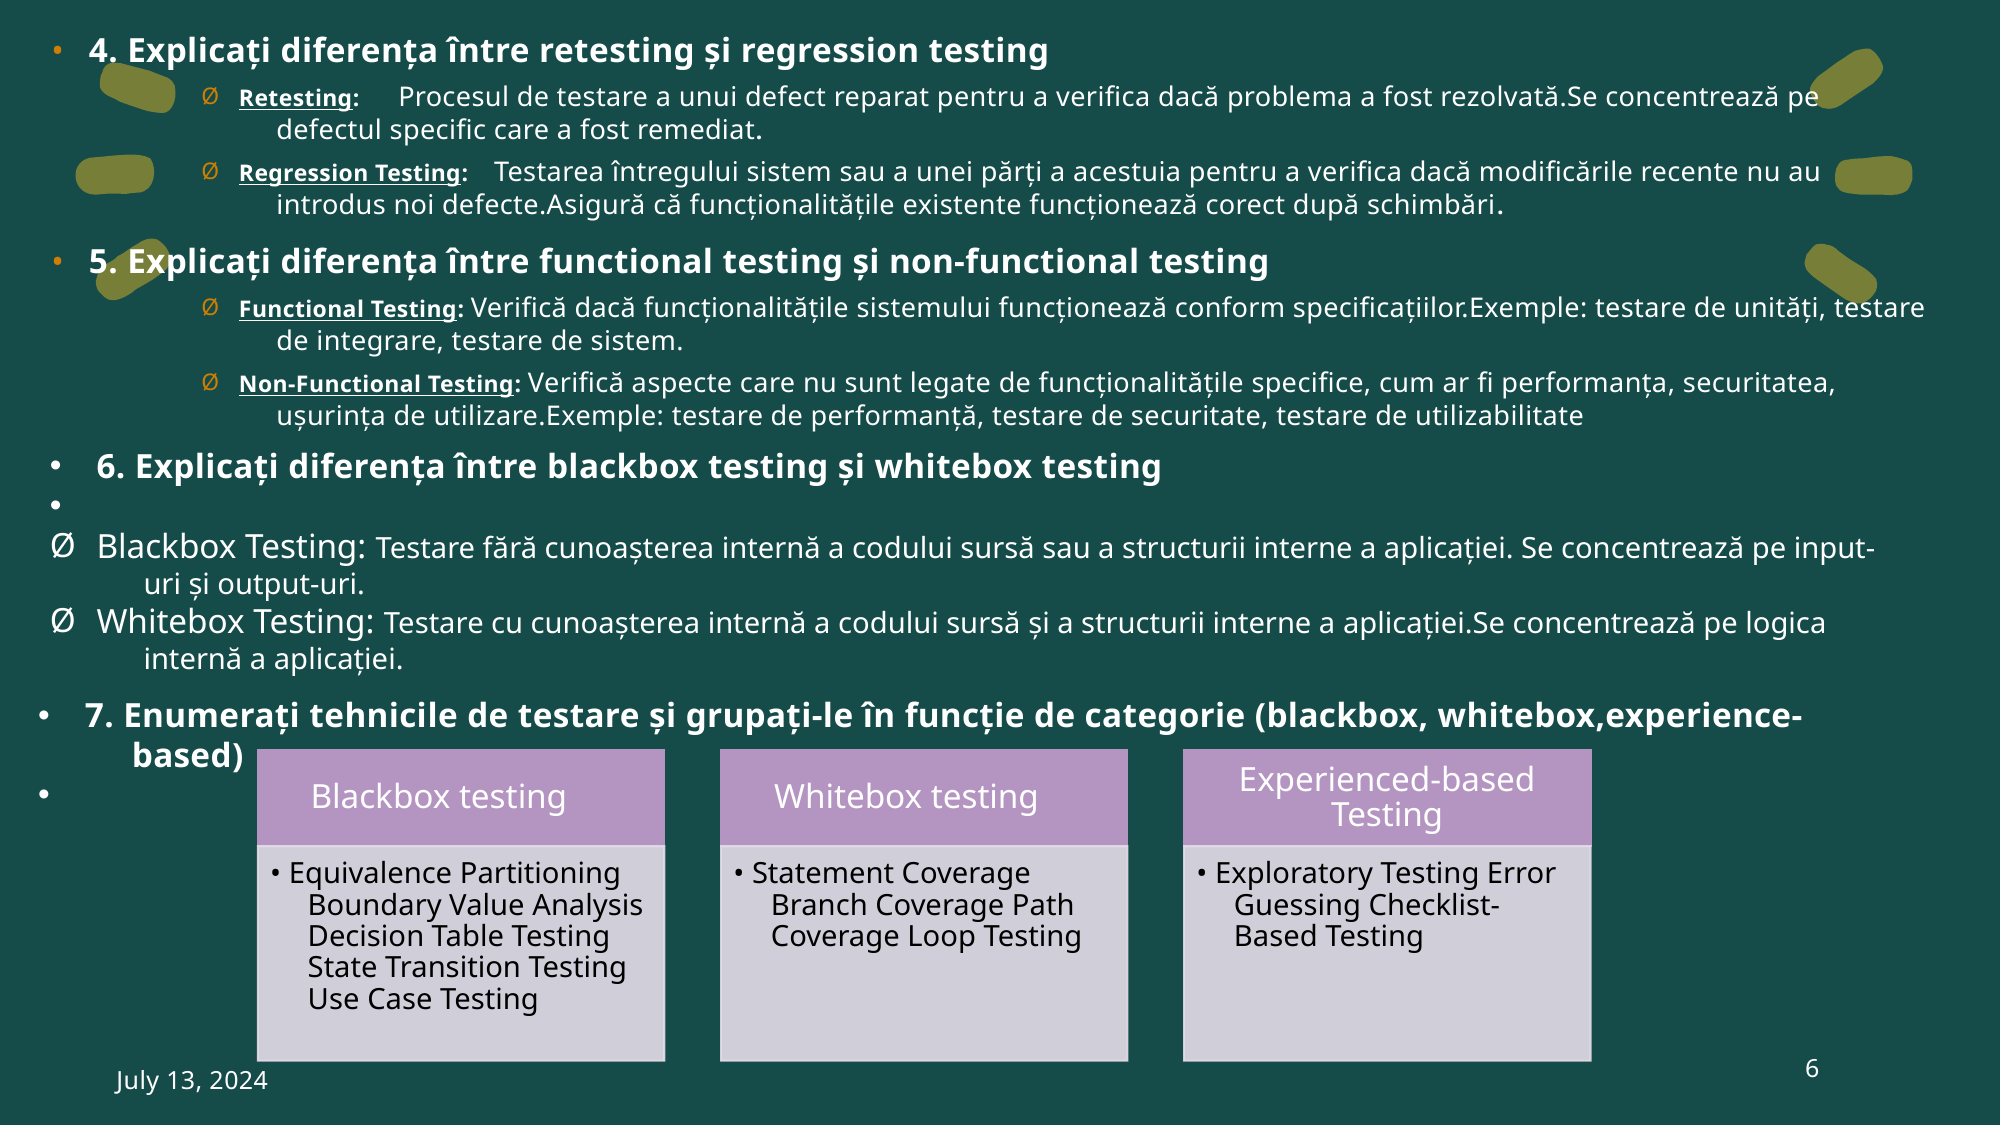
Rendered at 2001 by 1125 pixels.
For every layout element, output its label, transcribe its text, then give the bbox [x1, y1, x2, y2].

text_box 7. Enumerați tehnicile de testare și grupați-le în funcție de categorie (blackbox, whitebox,experience-based) [23, 687, 1905, 784]
text_box Blackbox testing [257, 749, 664, 846]
text_box 6. Explicați diferența între blackbox testing și whitebox testing Blackbox Testing: Testare fără cunoașterea internă a codului sursă sau a structurii interne a aplicației. Se concentrează pe input-uri și output-uri. Whitebox Testing: Testare cu cunoașterea internă a codului sursă și a structurii interne a aplicației.Se concentrează pe logica internă a aplicației. [34, 437, 1917, 691]
list 4. Explicați diferența între retesting și regression testing Retesting: Procesul de testare a unui defect reparat pentru a verifica dacă problema a fost rezolvată.Se concentrează pe defectul specific care a fost remediat. Regression Testing: Testarea întregului sistem sau a unei părți a acestuia pentru a verifica dacă modificările recente nu au introdus noi defecte.Asigură că funcționalitățile existente funcționează corect după schimbări. 5. Explicați diferența între functional testing și non-functional testing Functional Testing: Verifică dacă funcționalitățile sistemului funcționează conform specificațiilor.Exemple: testare de unități, testare de integrare, testare de sistem. Non-Functional Testing: Verifică aspecte care nu sunt legate de funcționalitățile specifice, cum ar fi performanța, securitatea, ușurința de utilizare.Exemple: testare de performanță, testare de securitate, testare de utilizabilitate [51, 29, 1934, 438]
text_box Exploratory Testing Error Guessing Checklist-Based Testing [1184, 846, 1591, 1061]
text_box Whitebox testing [721, 750, 1128, 846]
text_box ‹#› [1805, 1006, 2000, 1125]
text_box Statement Coverage Branch Coverage Path Coverage Loop Testing [721, 846, 1128, 1061]
text_box July 13, 2024 [116, 1029, 466, 1125]
text_box Equivalence Partitioning Boundary Value Analysis Decision Table Testing State Transition Testing Use Case Testing [257, 846, 665, 1061]
text_box Experienced-based Testing [1184, 750, 1591, 846]
